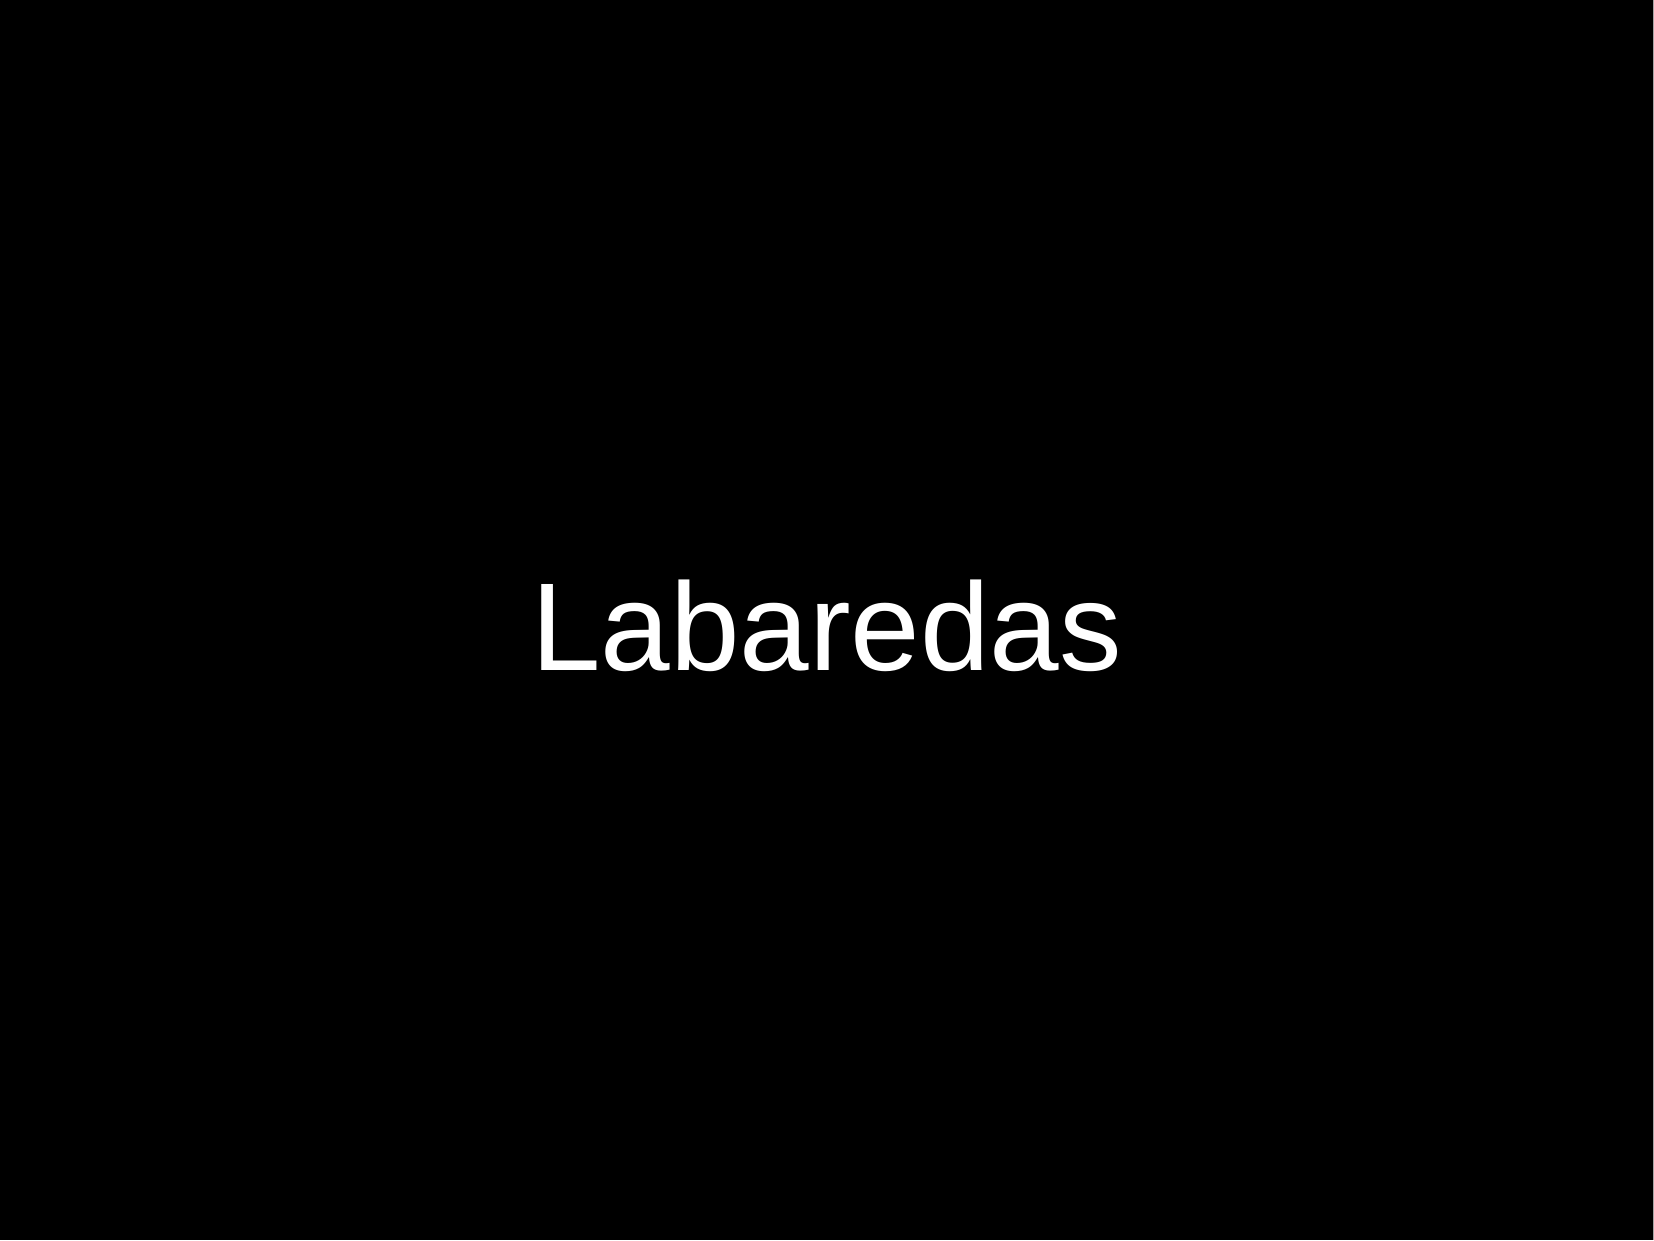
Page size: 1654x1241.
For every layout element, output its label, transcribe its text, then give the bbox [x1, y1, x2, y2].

subtitle Labaredas [82, 49, 1571, 1205]
